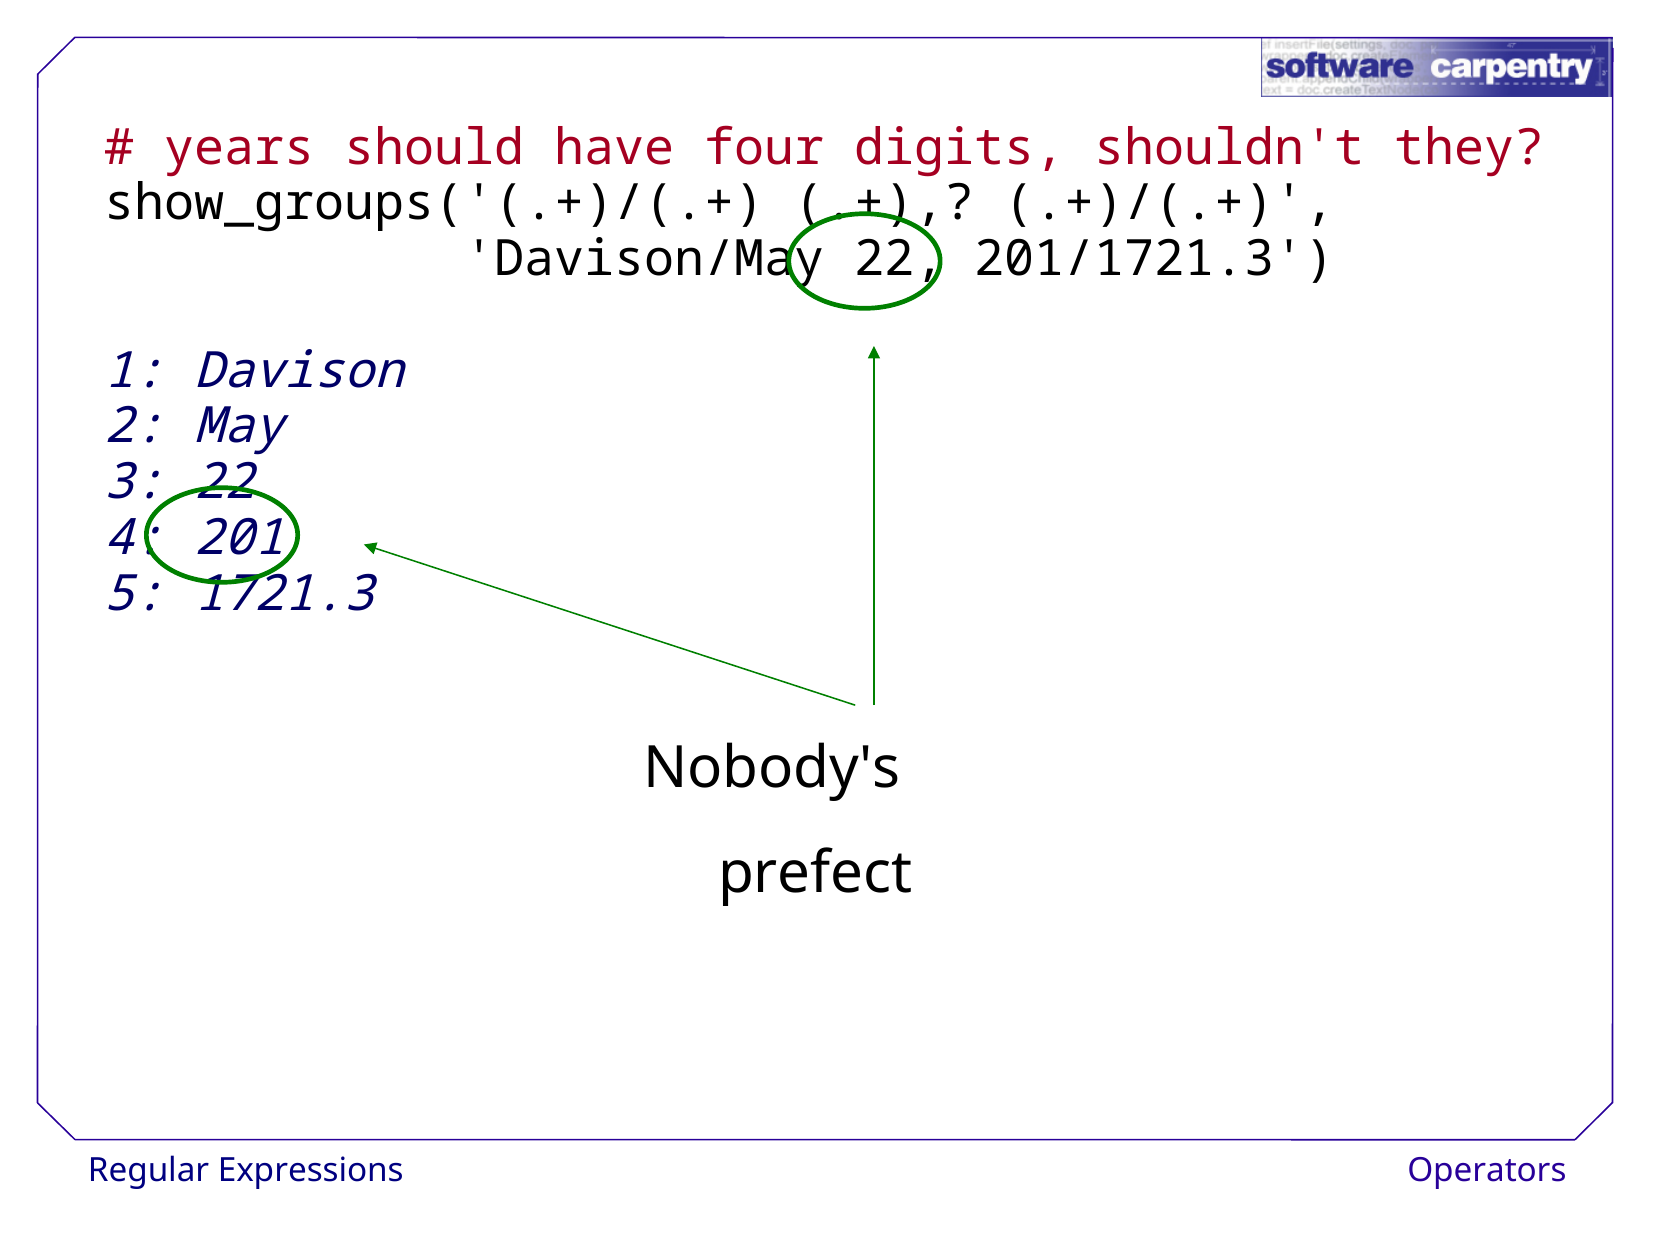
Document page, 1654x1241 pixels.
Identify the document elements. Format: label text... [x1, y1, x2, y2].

text_box # years should have four digits, shouldn't they? show_groups('(.+)/(.+) (.+),? (.+)/(.+)', 'Davison/May 22, 201/1721.3') 1: Davison 2: May 3: 22 4: 201 5: 1721.3 [89, 112, 1512, 1074]
picture [1261, 39, 1613, 97]
text_box Nobody's prefect [628, 686, 1120, 912]
